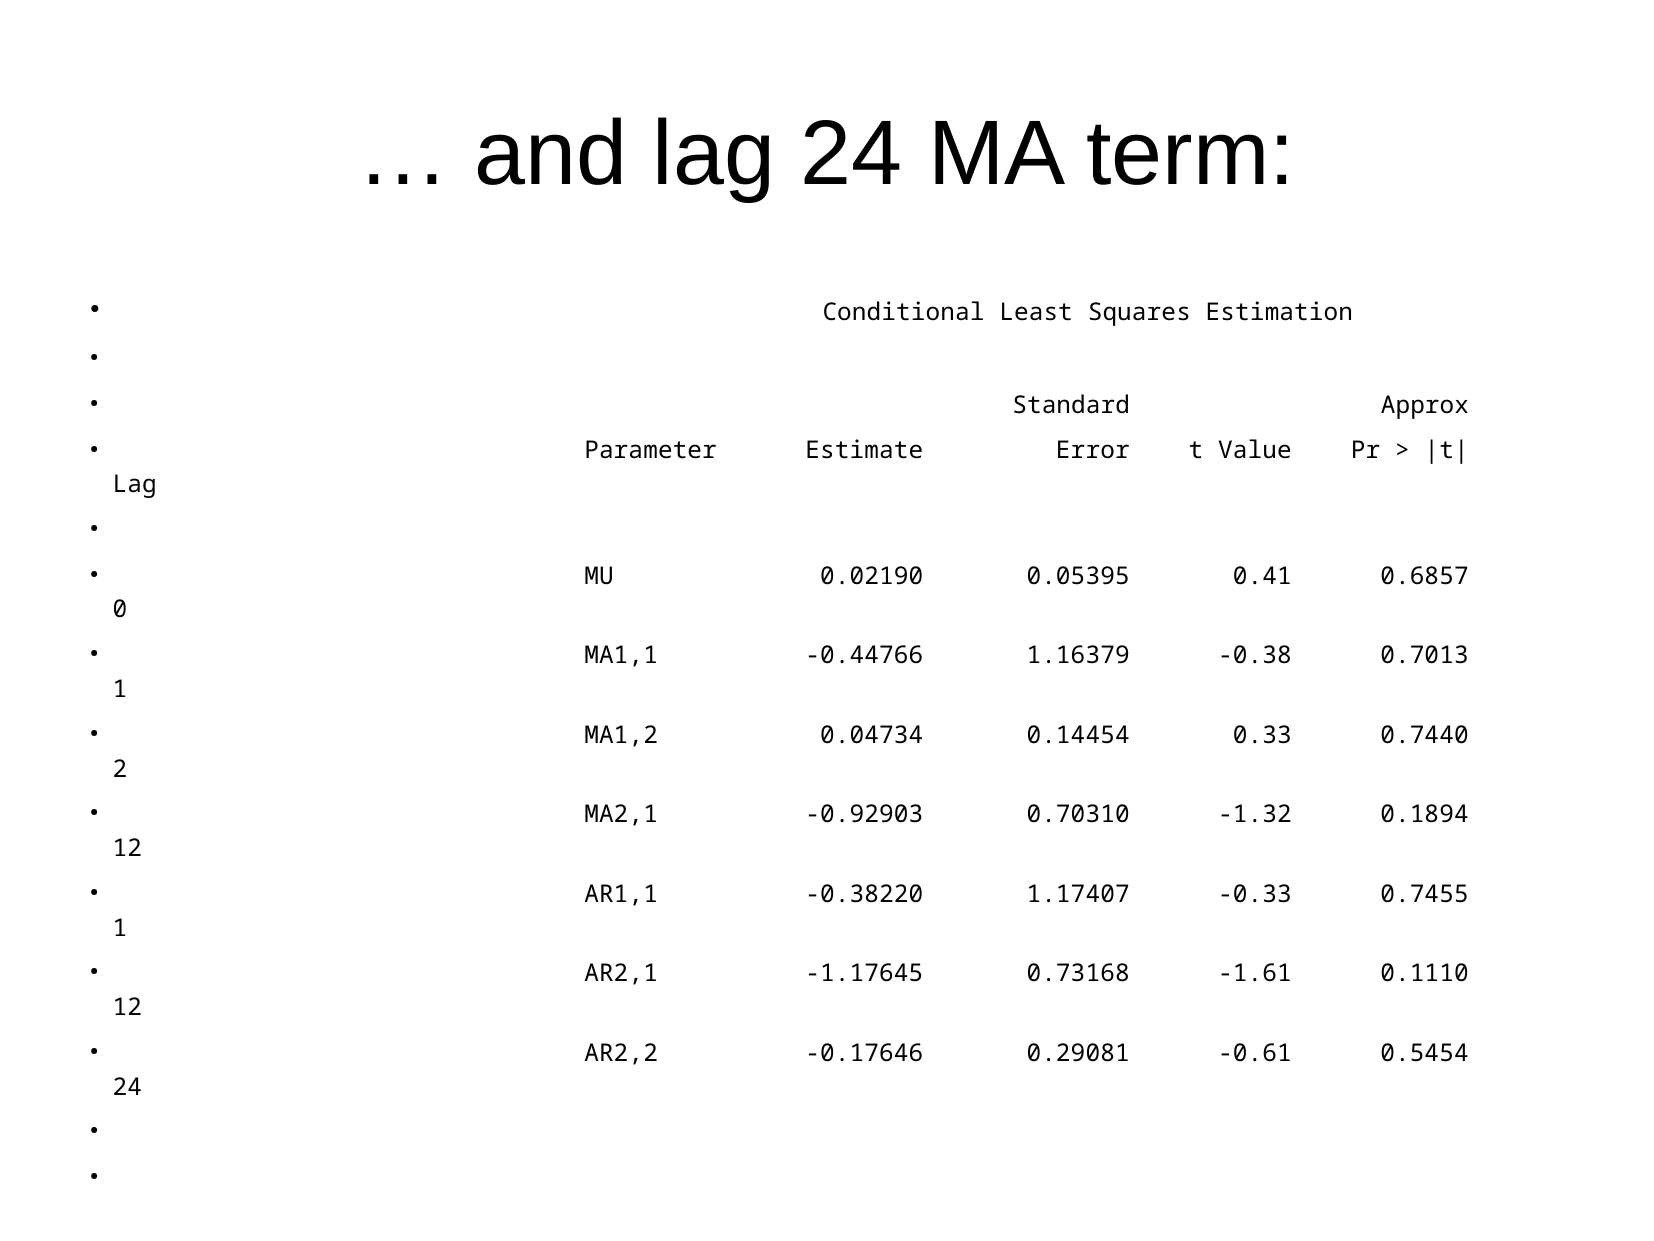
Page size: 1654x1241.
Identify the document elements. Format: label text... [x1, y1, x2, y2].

list Conditional Least Squares Estimation Standard Approx Parameter Estimate Error t Value Pr > |t| Lag MU 0.02190 0.05395 0.41 0.6857 0 MA1,1 -0.44766 1.16379 -0.38 0.7013 1 MA1,2 0.04734 0.14454 0.33 0.7440 2 MA2,1 -0.92903 0.70310 -1.32 0.1894 12 AR1,1 -0.38220 1.17407 -0.33 0.7455 1 AR2,1 -1.17645 0.73168 -1.61 0.1110 12 AR2,2 -0.17646 0.29081 -0.61 0.5454 24 [82, 290, 1571, 1109]
title … and lag 24 MA term: [82, 56, 1571, 250]
